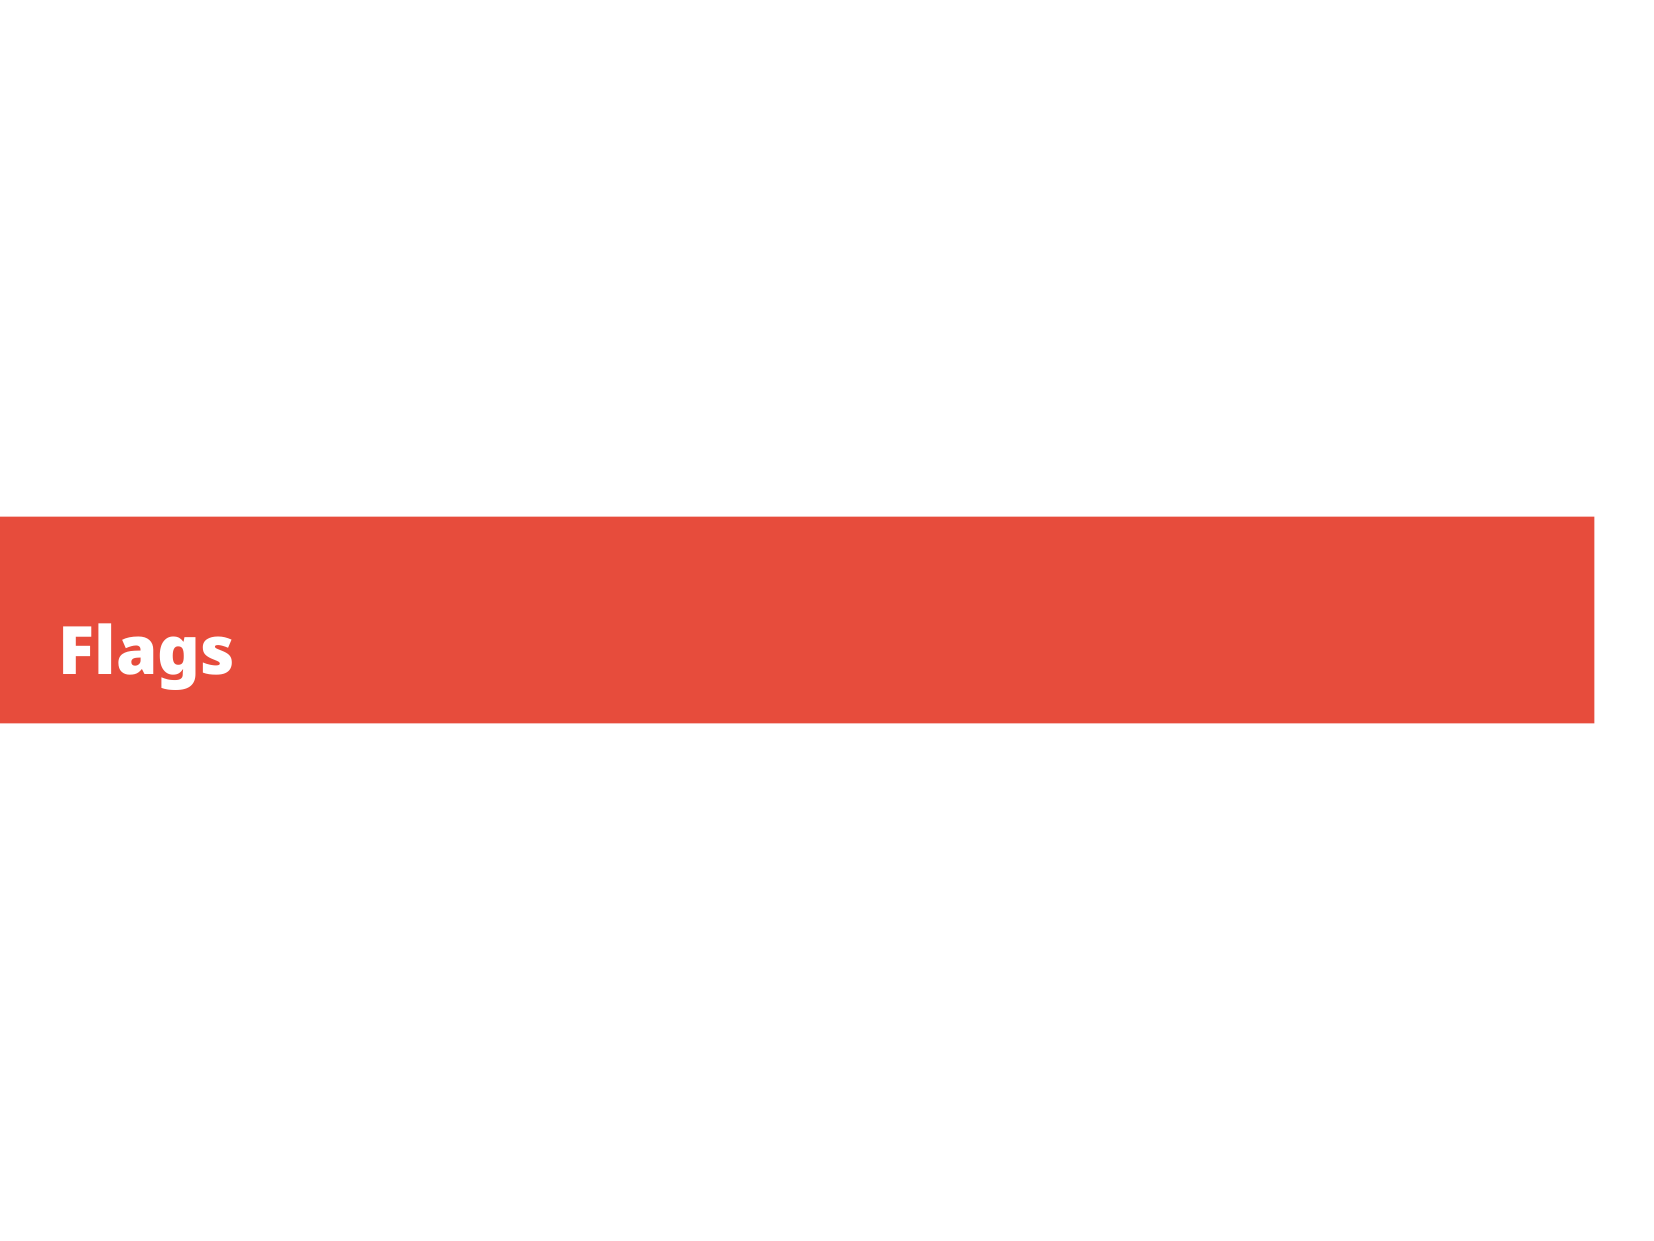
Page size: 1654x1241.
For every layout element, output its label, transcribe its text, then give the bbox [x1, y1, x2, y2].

title Flags [59, 546, 1595, 694]
